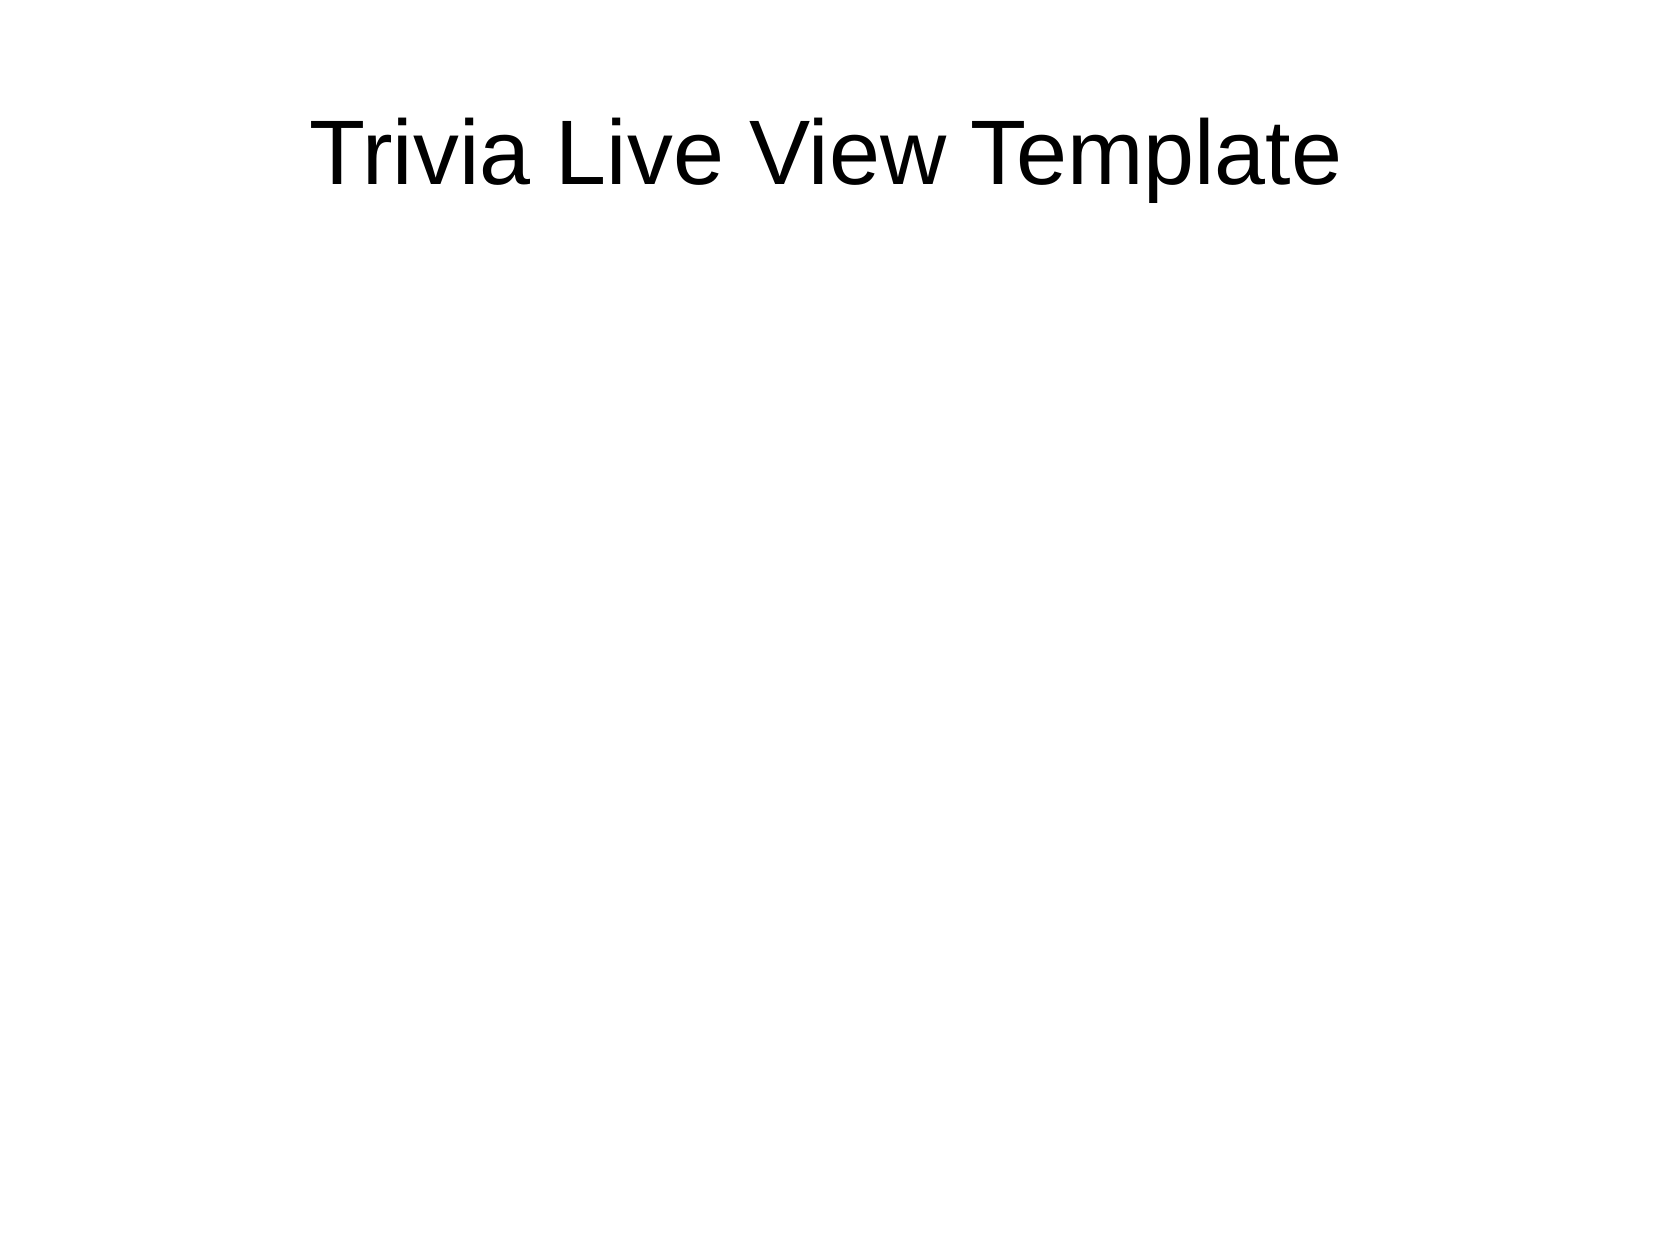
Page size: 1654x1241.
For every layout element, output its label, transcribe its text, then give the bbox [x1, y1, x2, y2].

title Trivia Live View Template [82, 49, 1571, 257]
